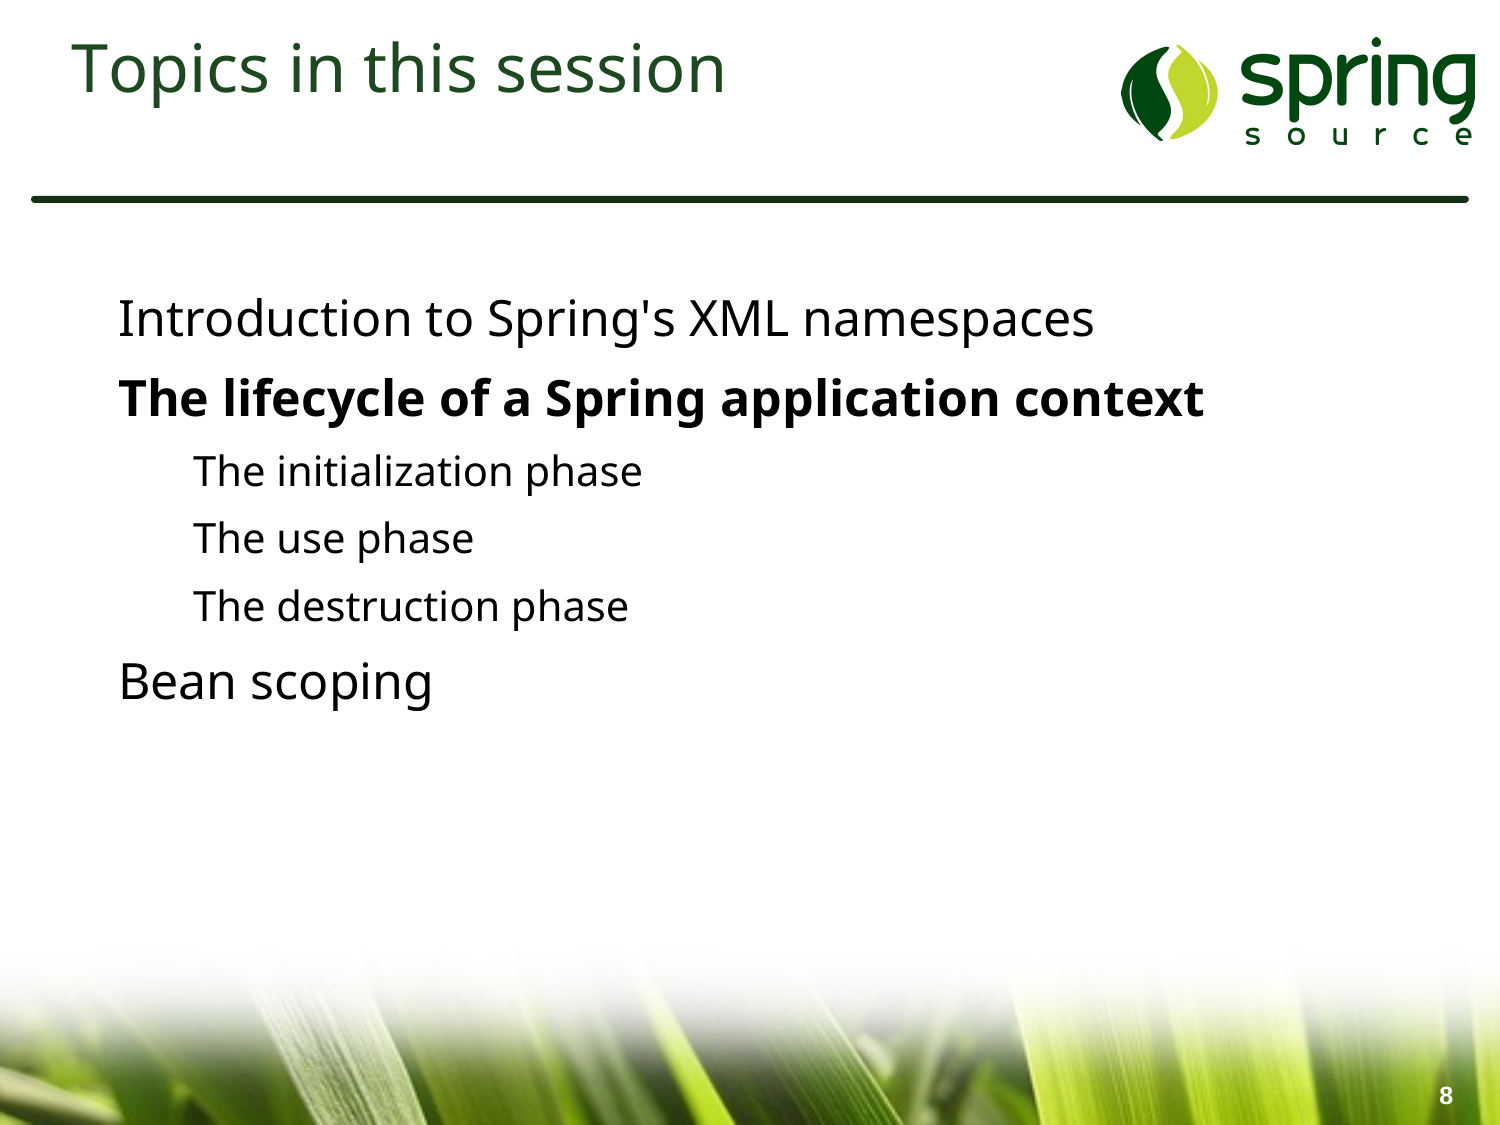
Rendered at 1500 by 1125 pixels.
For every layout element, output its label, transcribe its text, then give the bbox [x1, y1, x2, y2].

title Topics in this session [56, 13, 1089, 176]
picture [0, 944, 1500, 1125]
picture [1121, 37, 1475, 145]
list Introduction to Spring's XML namespaces The lifecycle of a Spring application context The initialization phase The use phase The destruction phase Bean scoping [103, 275, 1394, 938]
